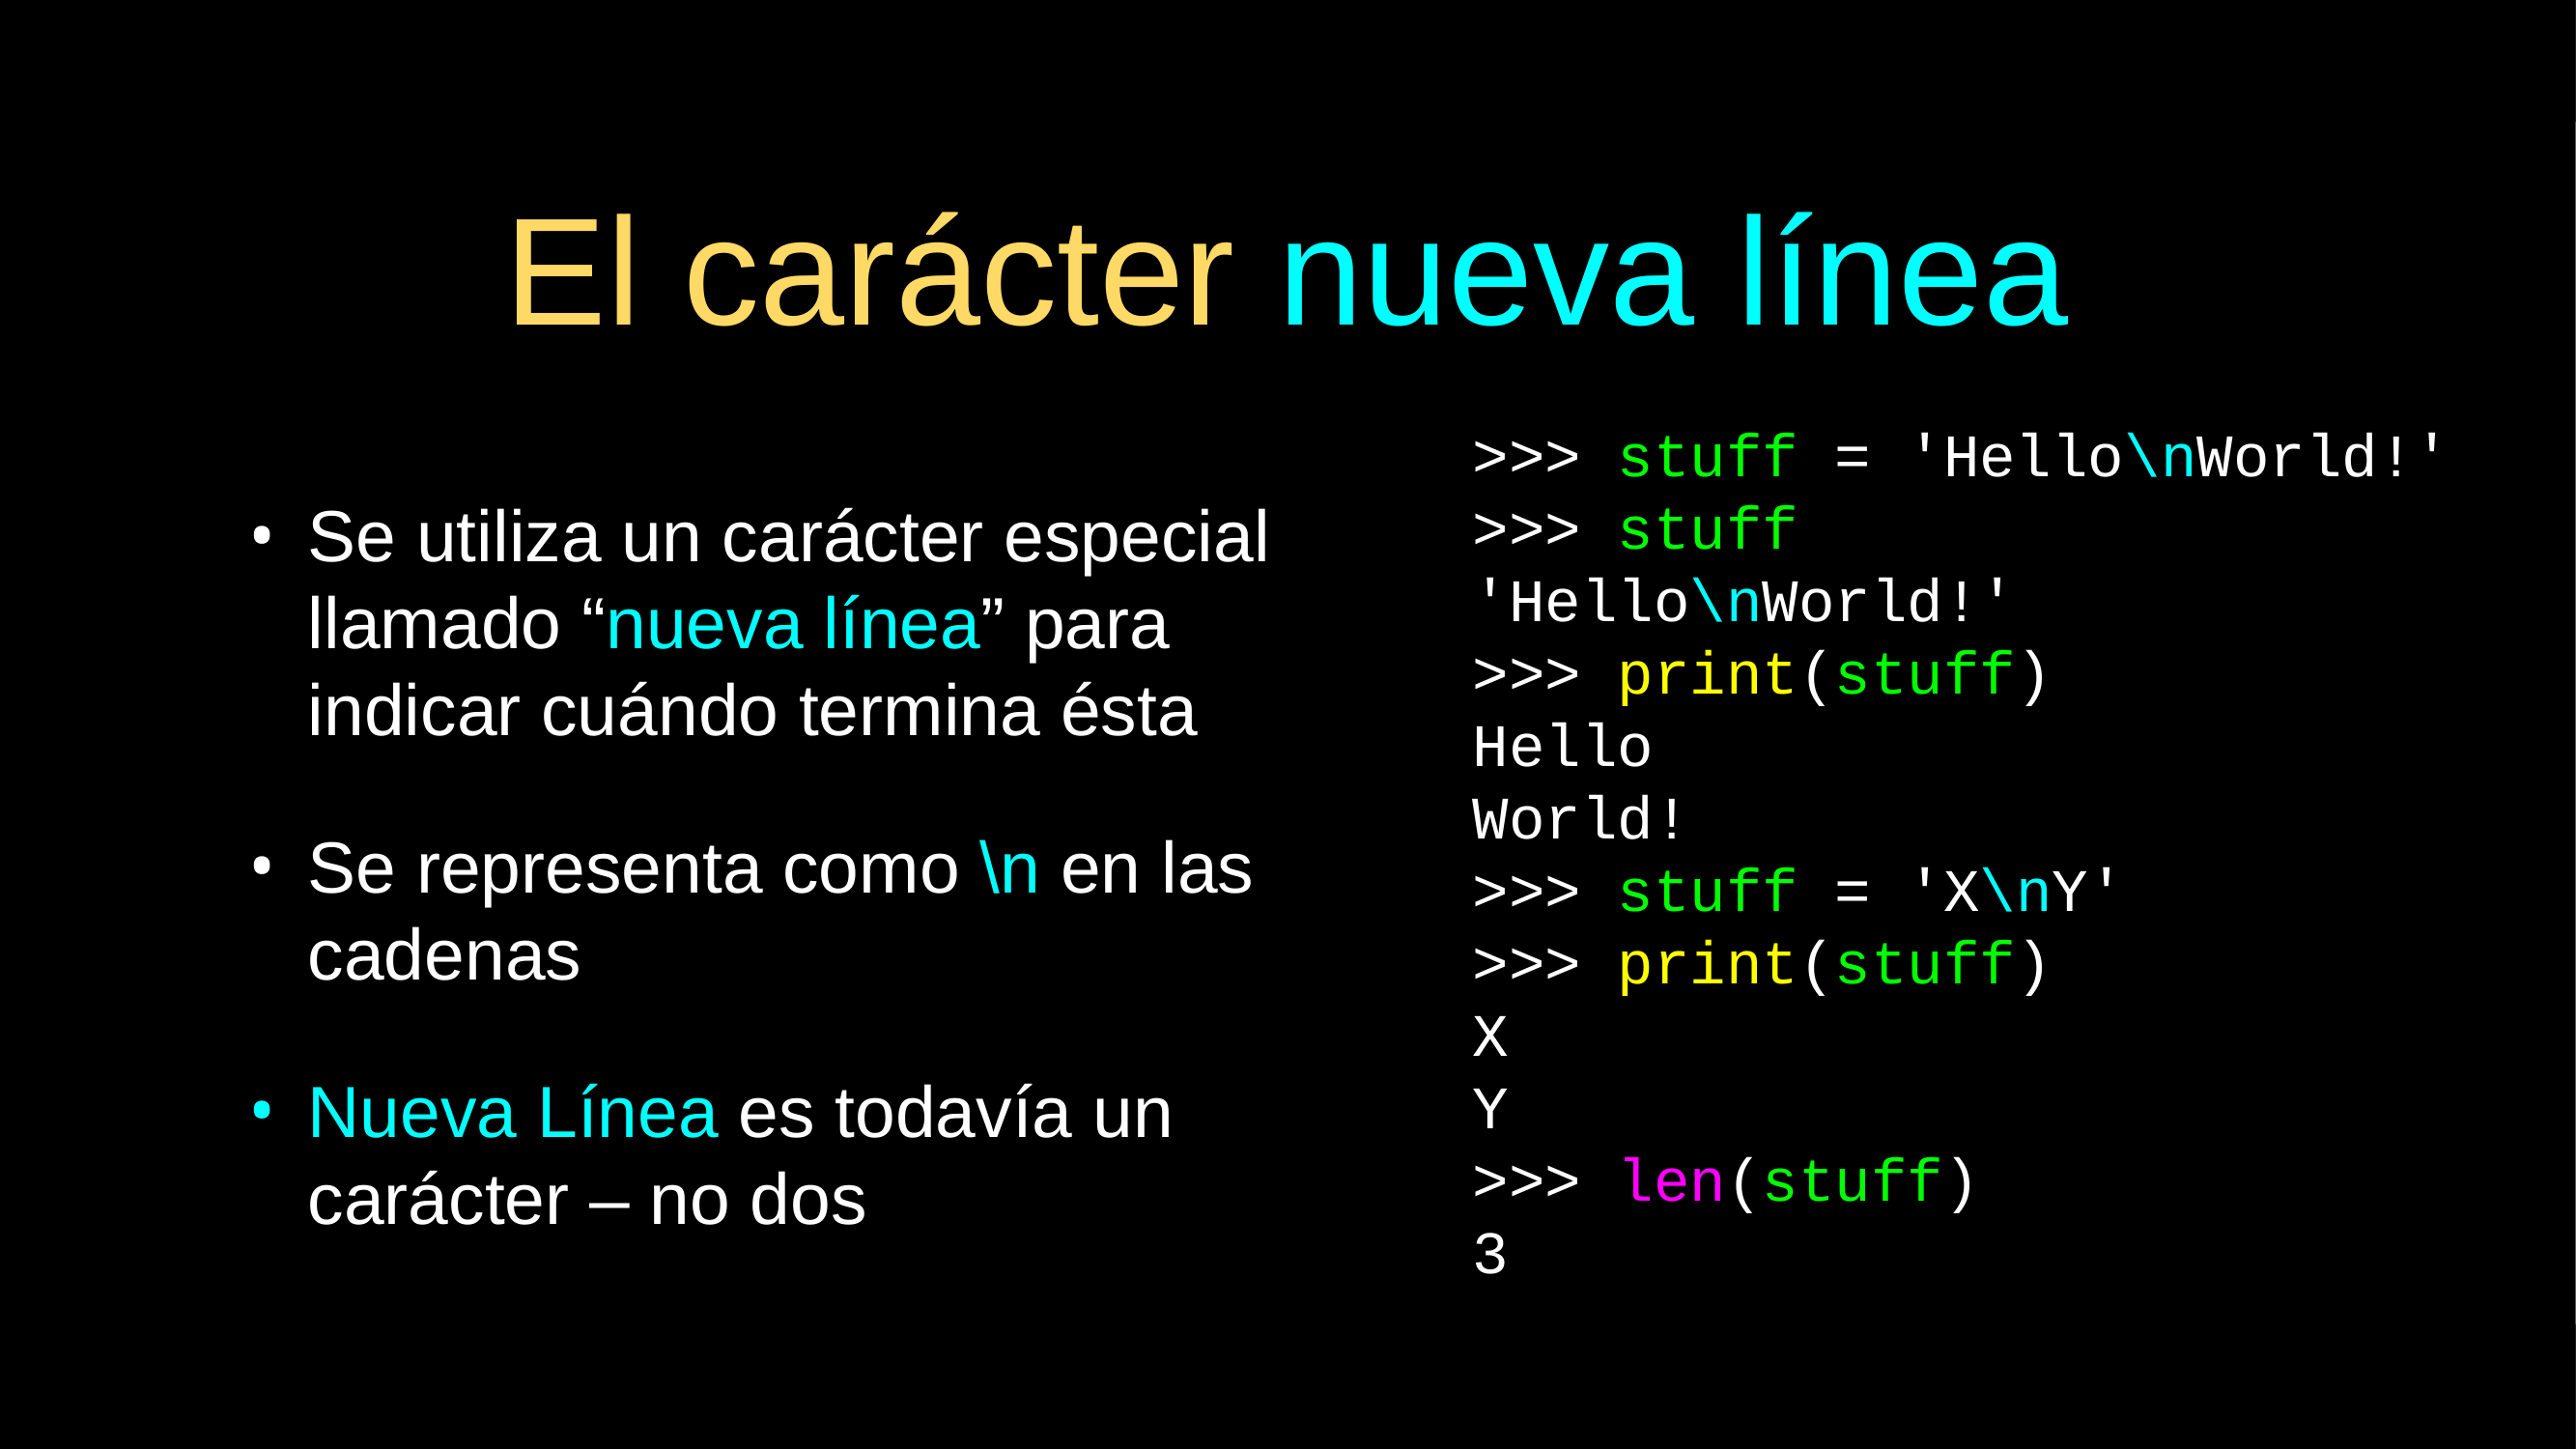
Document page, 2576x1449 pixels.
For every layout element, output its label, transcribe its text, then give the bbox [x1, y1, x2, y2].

list Se utiliza un carácter especial llamado “nueva línea” para indicar cuándo termina ésta Se representa como \n en las cadenas Nueva Línea es todavía un carácter – no dos [183, 412, 1366, 1317]
title El carácter nueva línea [183, 125, 2391, 403]
text_box >>> stuff = 'Hello\nWorld!' >>> stuff 'Hello\nWorld!' >>> print(stuff) Hello World! >>> stuff = 'X\nY' >>> print(stuff) X Y >>> len(stuff) 3 [1472, 435, 2534, 1267]
